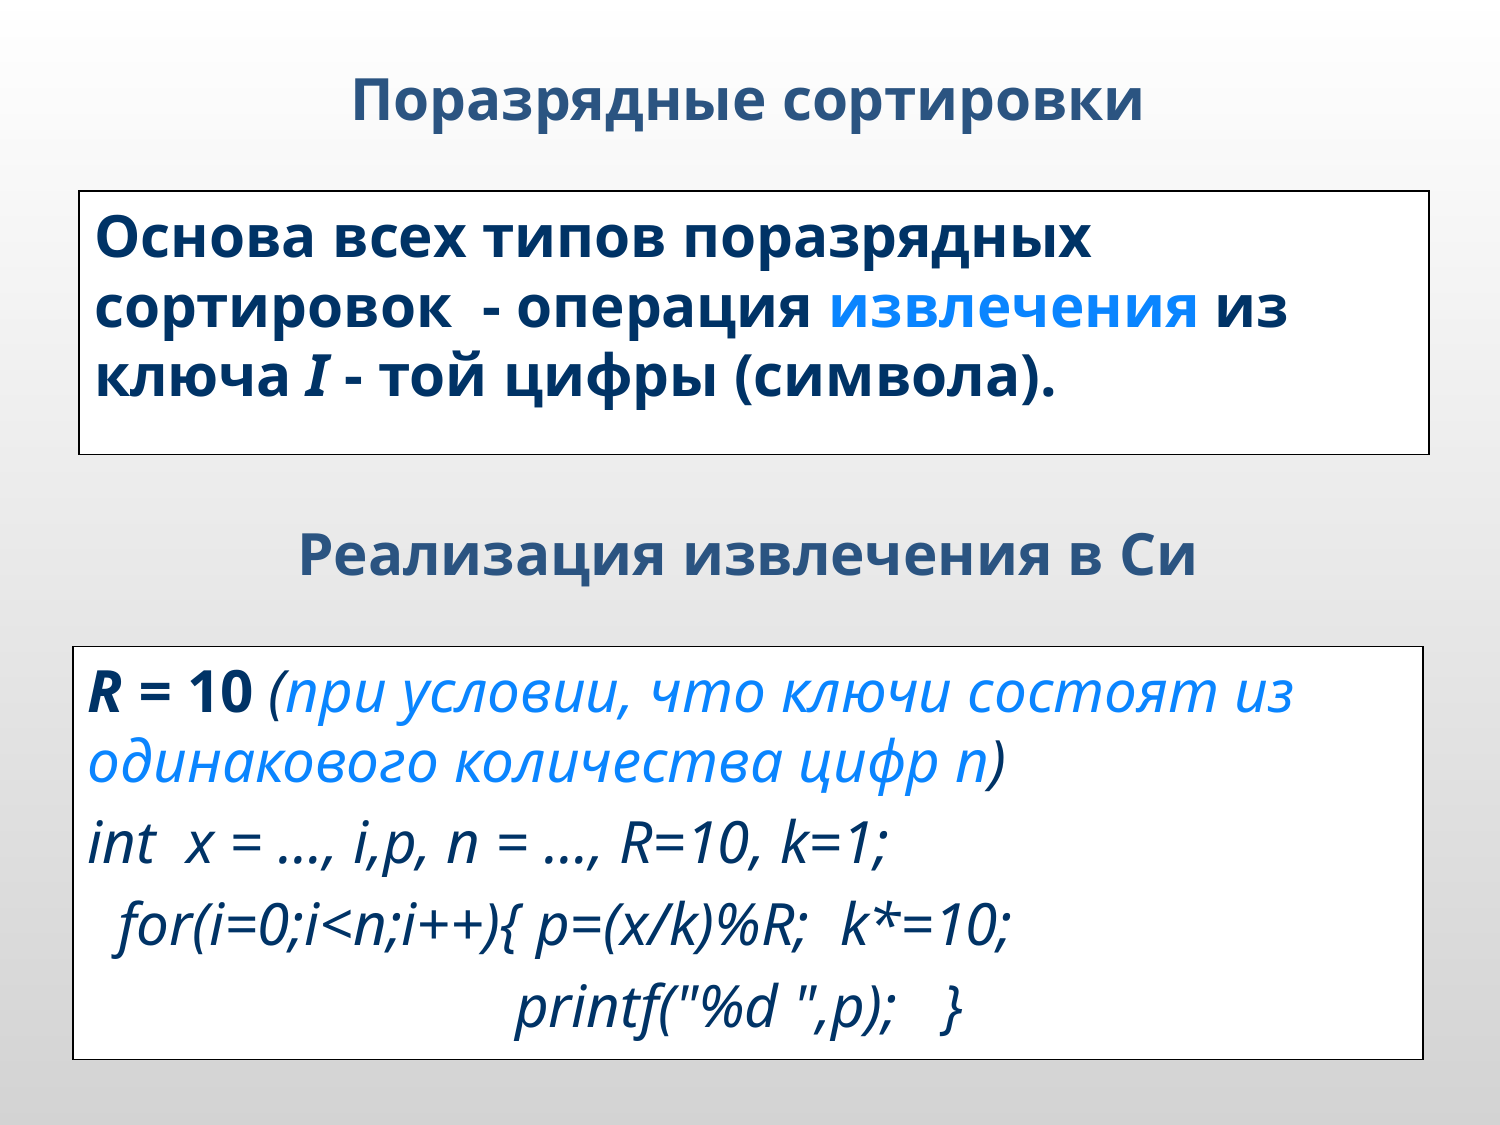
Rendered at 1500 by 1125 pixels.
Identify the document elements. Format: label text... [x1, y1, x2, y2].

list Основа всех типов поразрядных сортировок - операция извлечения из ключа I - той цифры (символа). [79, 191, 1430, 455]
text_box Поразрядные сортировки [73, 59, 1424, 134]
text_box R = 10 (при условии, что ключи состоят из одинакового количества цифр n) int x = …, i,p, n = …, R=10, k=1; for(i=0;i<n;i++){ p=(x/k)%R; k*=10; printf("%d ",p); } [73, 646, 1424, 1060]
text_box Реализация извлечения в Си [73, 514, 1424, 590]
